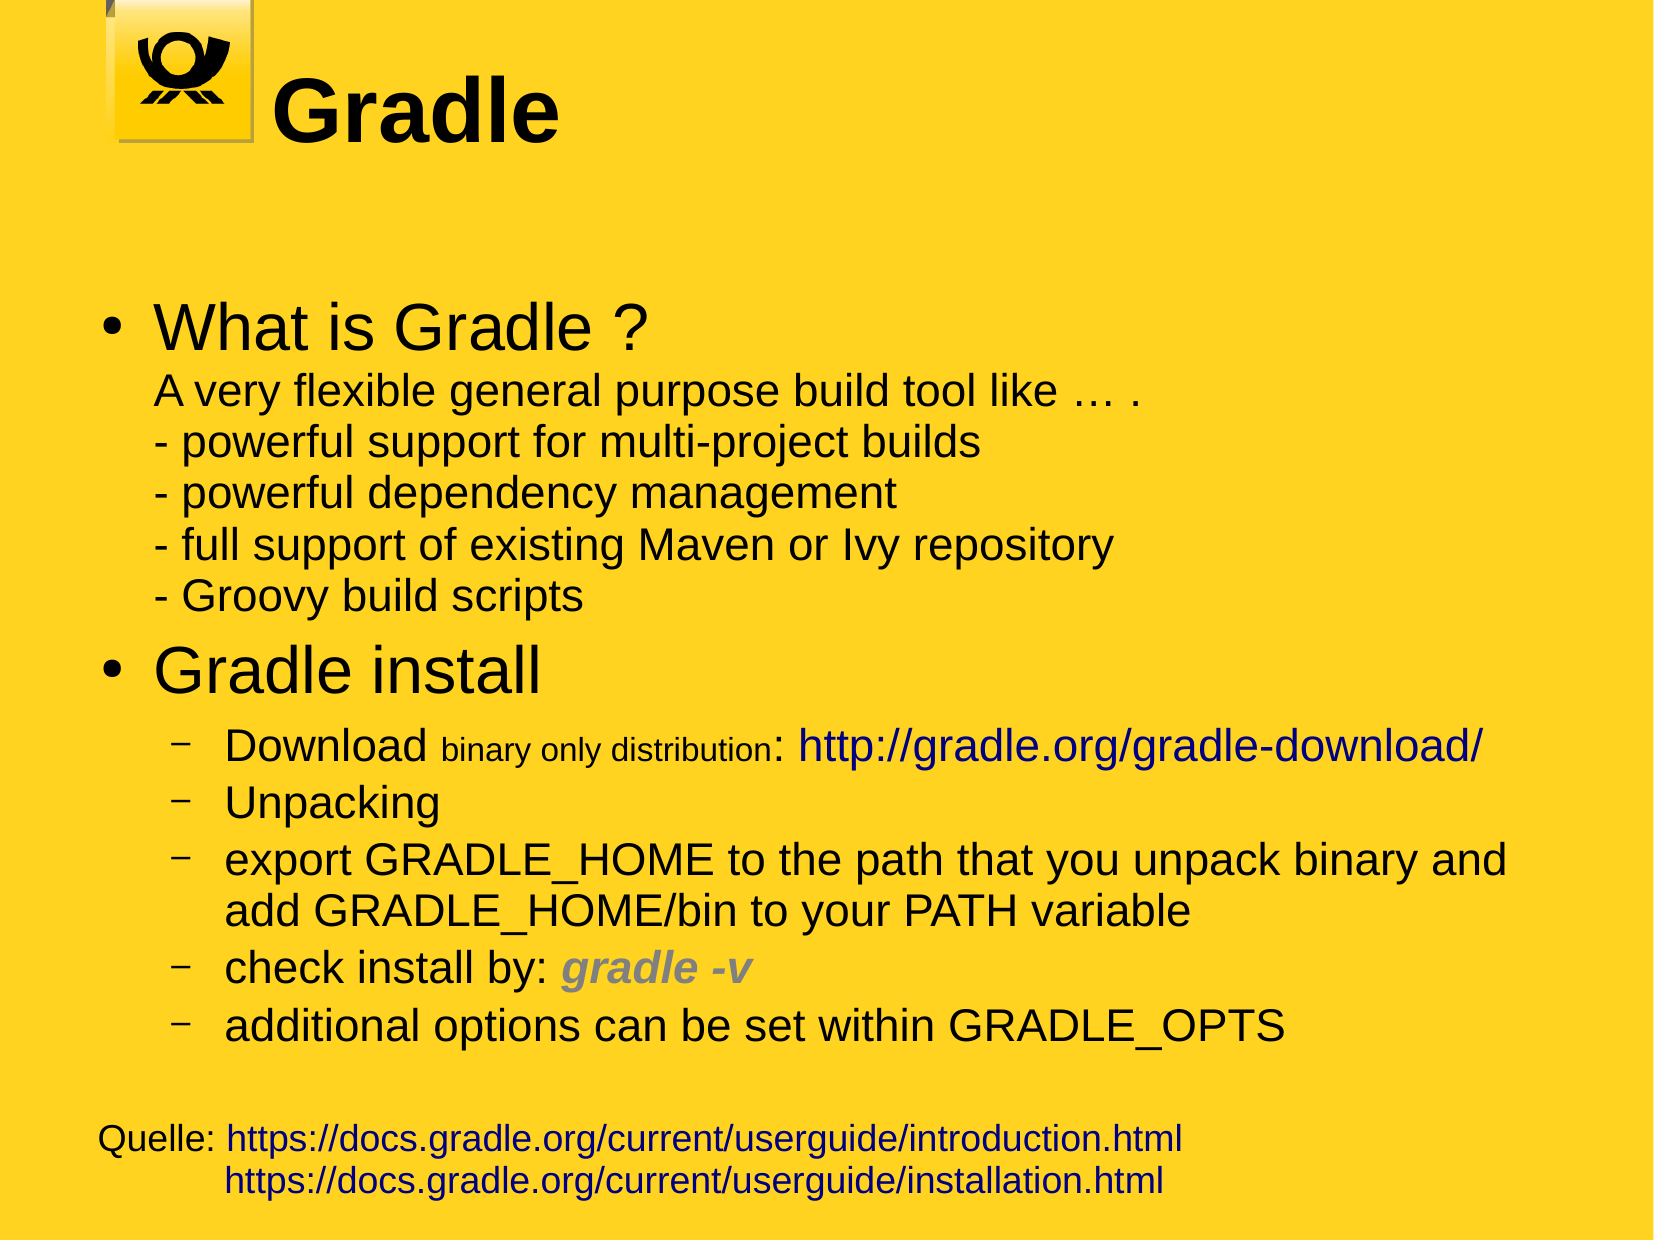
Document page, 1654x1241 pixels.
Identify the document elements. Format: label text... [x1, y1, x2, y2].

text_box Quelle: https://docs.gradle.org/current/userguide/introduction.html https://docs.gradle.org/current/userguide/installation.html [82, 1110, 1205, 1210]
list What is Gradle ? A very flexible general purpose build tool like … . - powerful support for multi-project builds - powerful dependency management - full support of existing Maven or Ivy repository - Groovy build scripts Gradle install Download binary only distribution: http://gradle.org/gradle-download/ Unpacking export GRADLE_HOME to the path that you unpack binary and add GRADLE_HOME/bin to your PATH variable check install by: gradle -v additional options can be set within GRADLE_OPTS [82, 290, 1571, 1111]
picture [106, 0, 254, 143]
title Gradle [271, 35, 1571, 187]
